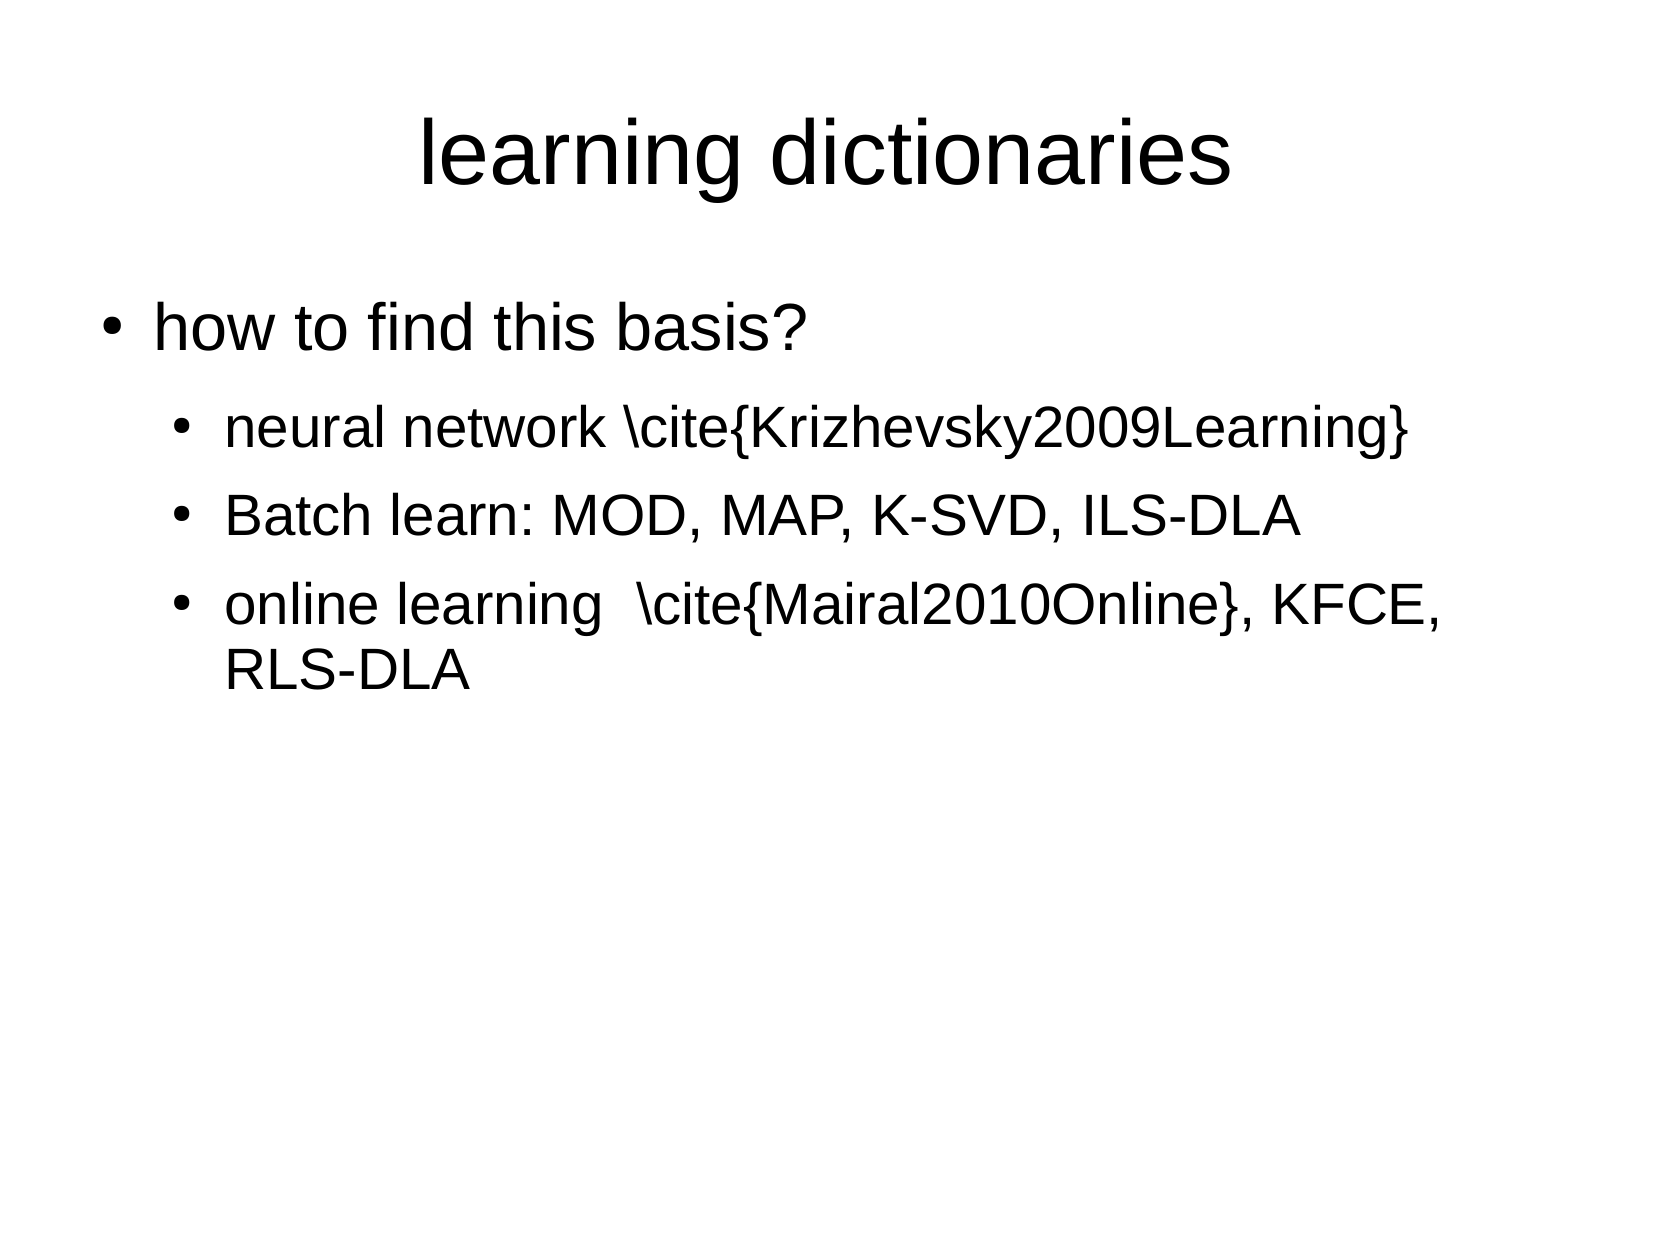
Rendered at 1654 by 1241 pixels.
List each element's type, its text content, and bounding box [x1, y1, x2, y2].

list how to find this basis? neural network \cite{Krizhevsky2009Learning} Batch learn: MOD, MAP, K-SVD, ILS-DLA online learning \cite{Mairal2010Online}, KFCE, RLS-DLA [82, 290, 1571, 1094]
title learning dictionaries [82, 56, 1571, 250]
